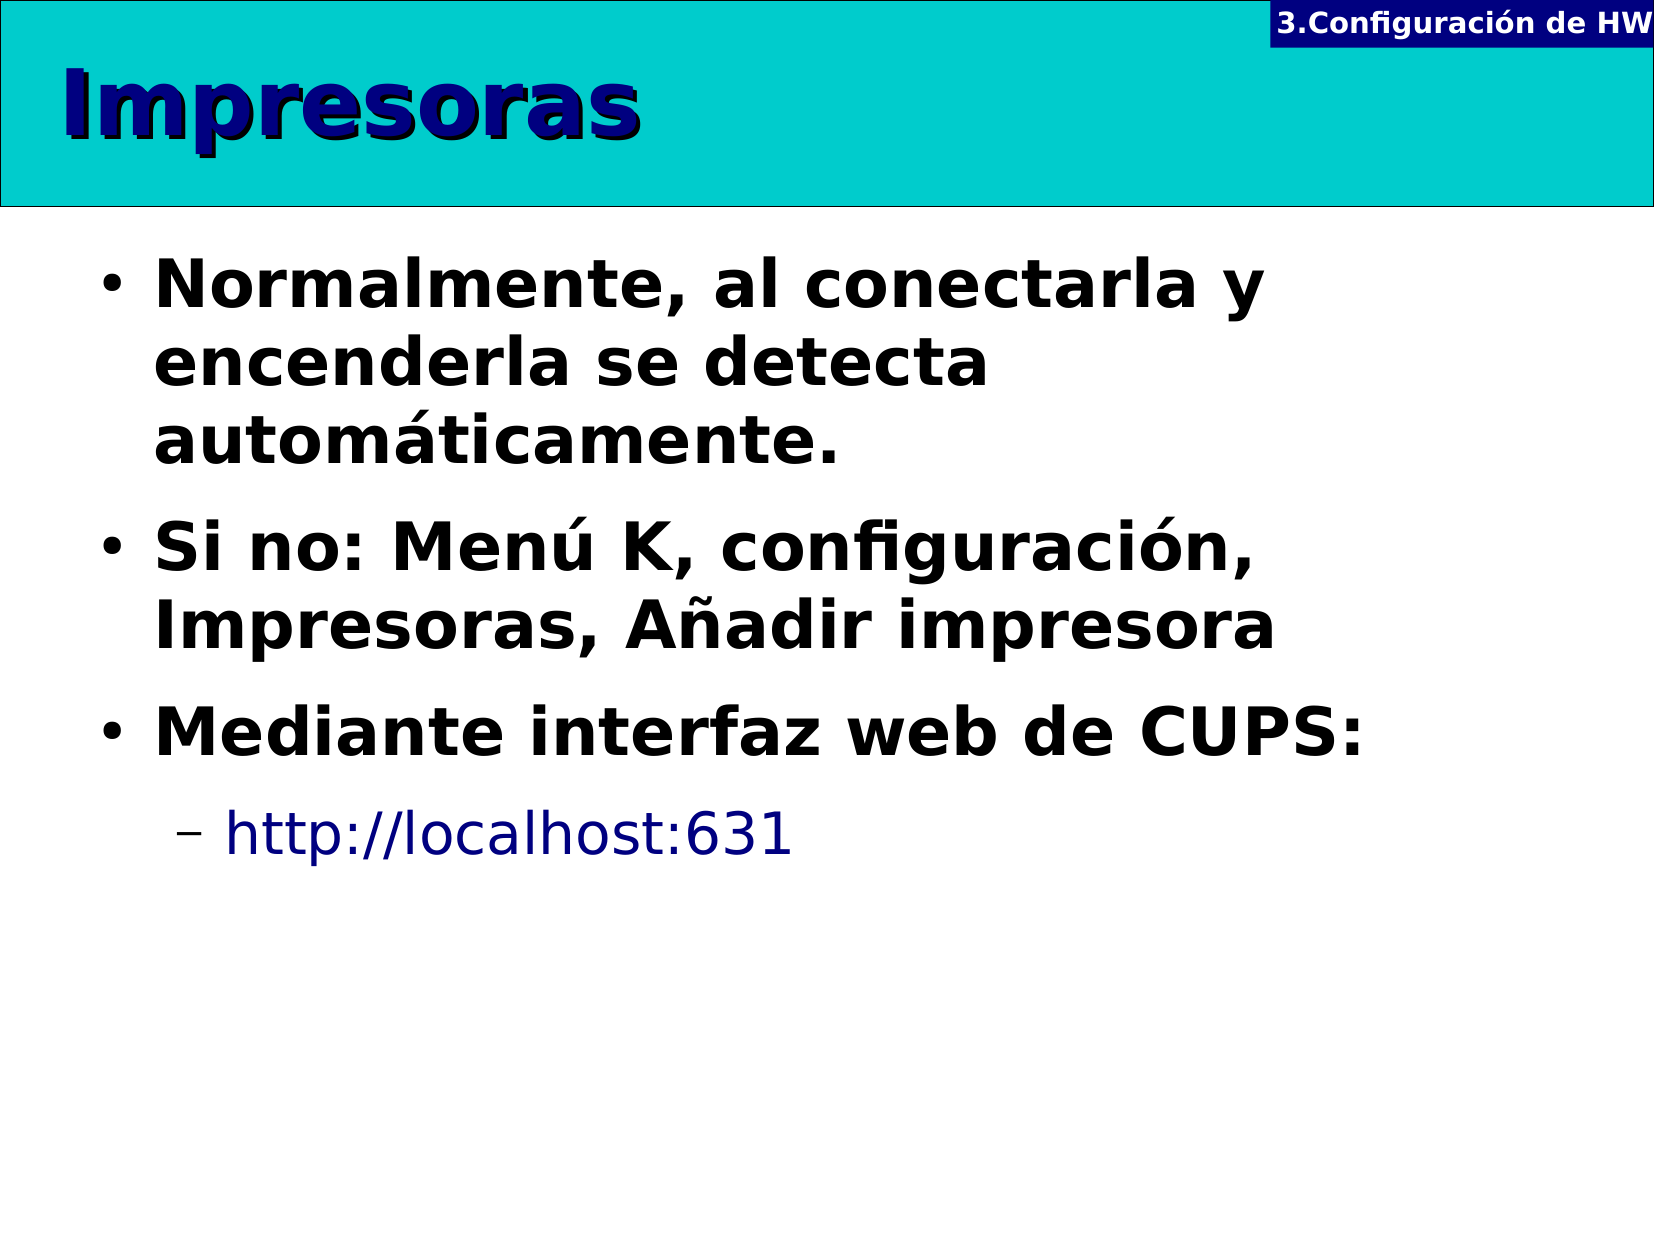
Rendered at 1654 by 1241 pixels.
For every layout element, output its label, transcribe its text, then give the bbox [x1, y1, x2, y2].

list Normalmente, al conectarla y encenderla se detecta automáticamente. Si no: Menú K, configuración, Impresoras, Añadir impresora Mediante interfaz web de CUPS: http://localhost:631 [82, 245, 1571, 1109]
title Impresoras [59, 14, 1654, 192]
text_box 3.Configuración de HW [1270, 0, 1654, 48]
